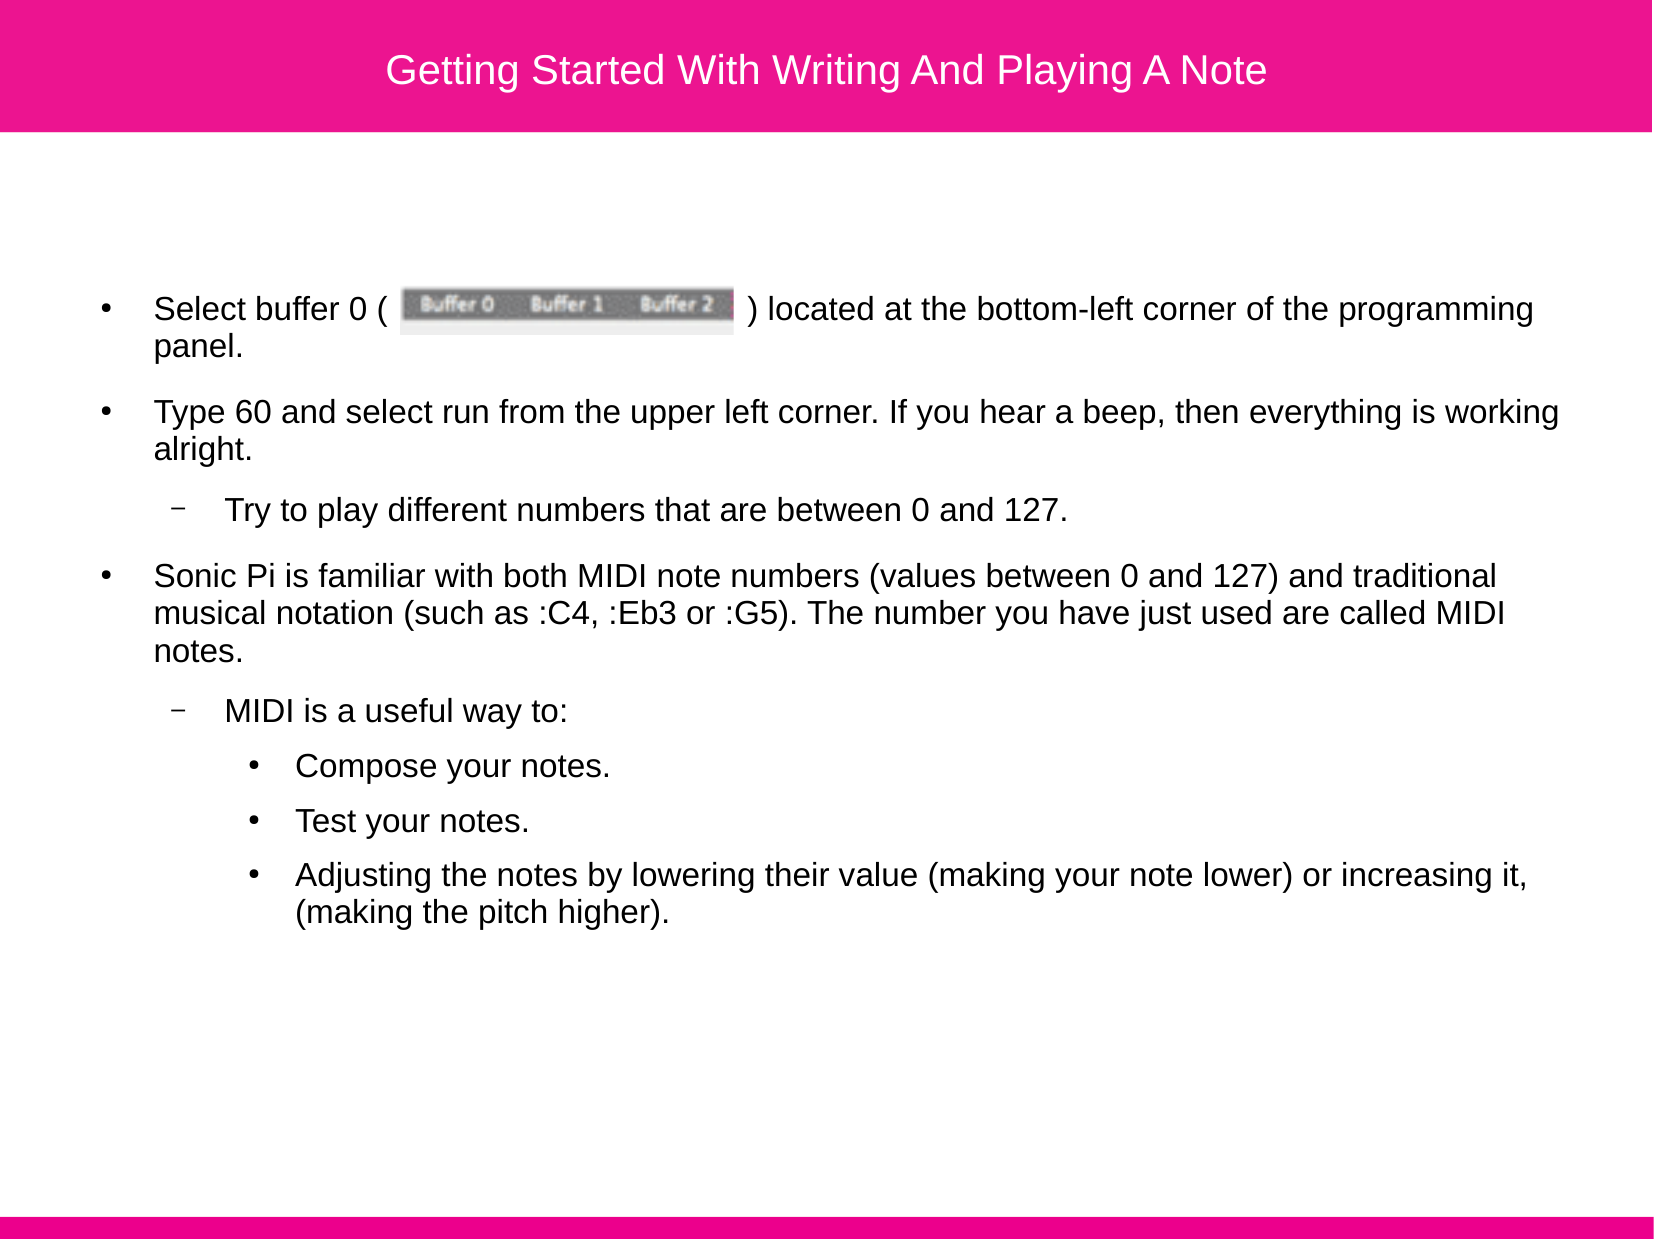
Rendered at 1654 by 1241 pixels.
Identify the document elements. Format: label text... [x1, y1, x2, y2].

title Getting Started With Writing And Playing A Note [82, 46, 1571, 94]
list Select buffer 0 ( ) located at the bottom-left corner of the programming panel. Type 60 and select run from the upper left corner. If you hear a beep, then everything is working alright. Try to play different numbers that are between 0 and 127. Sonic Pi is familiar with both MIDI note numbers (values between 0 and 127) and traditional musical notation (such as :C4, :Eb3 or :G5). The number you have just used are called MIDI notes. MIDI is a useful way to: Compose your notes. Test your notes. Adjusting the notes by lowering their value (making your note lower) or increasing it, (making the pitch higher). [82, 290, 1571, 1010]
picture [0, 0, 1654, 1241]
